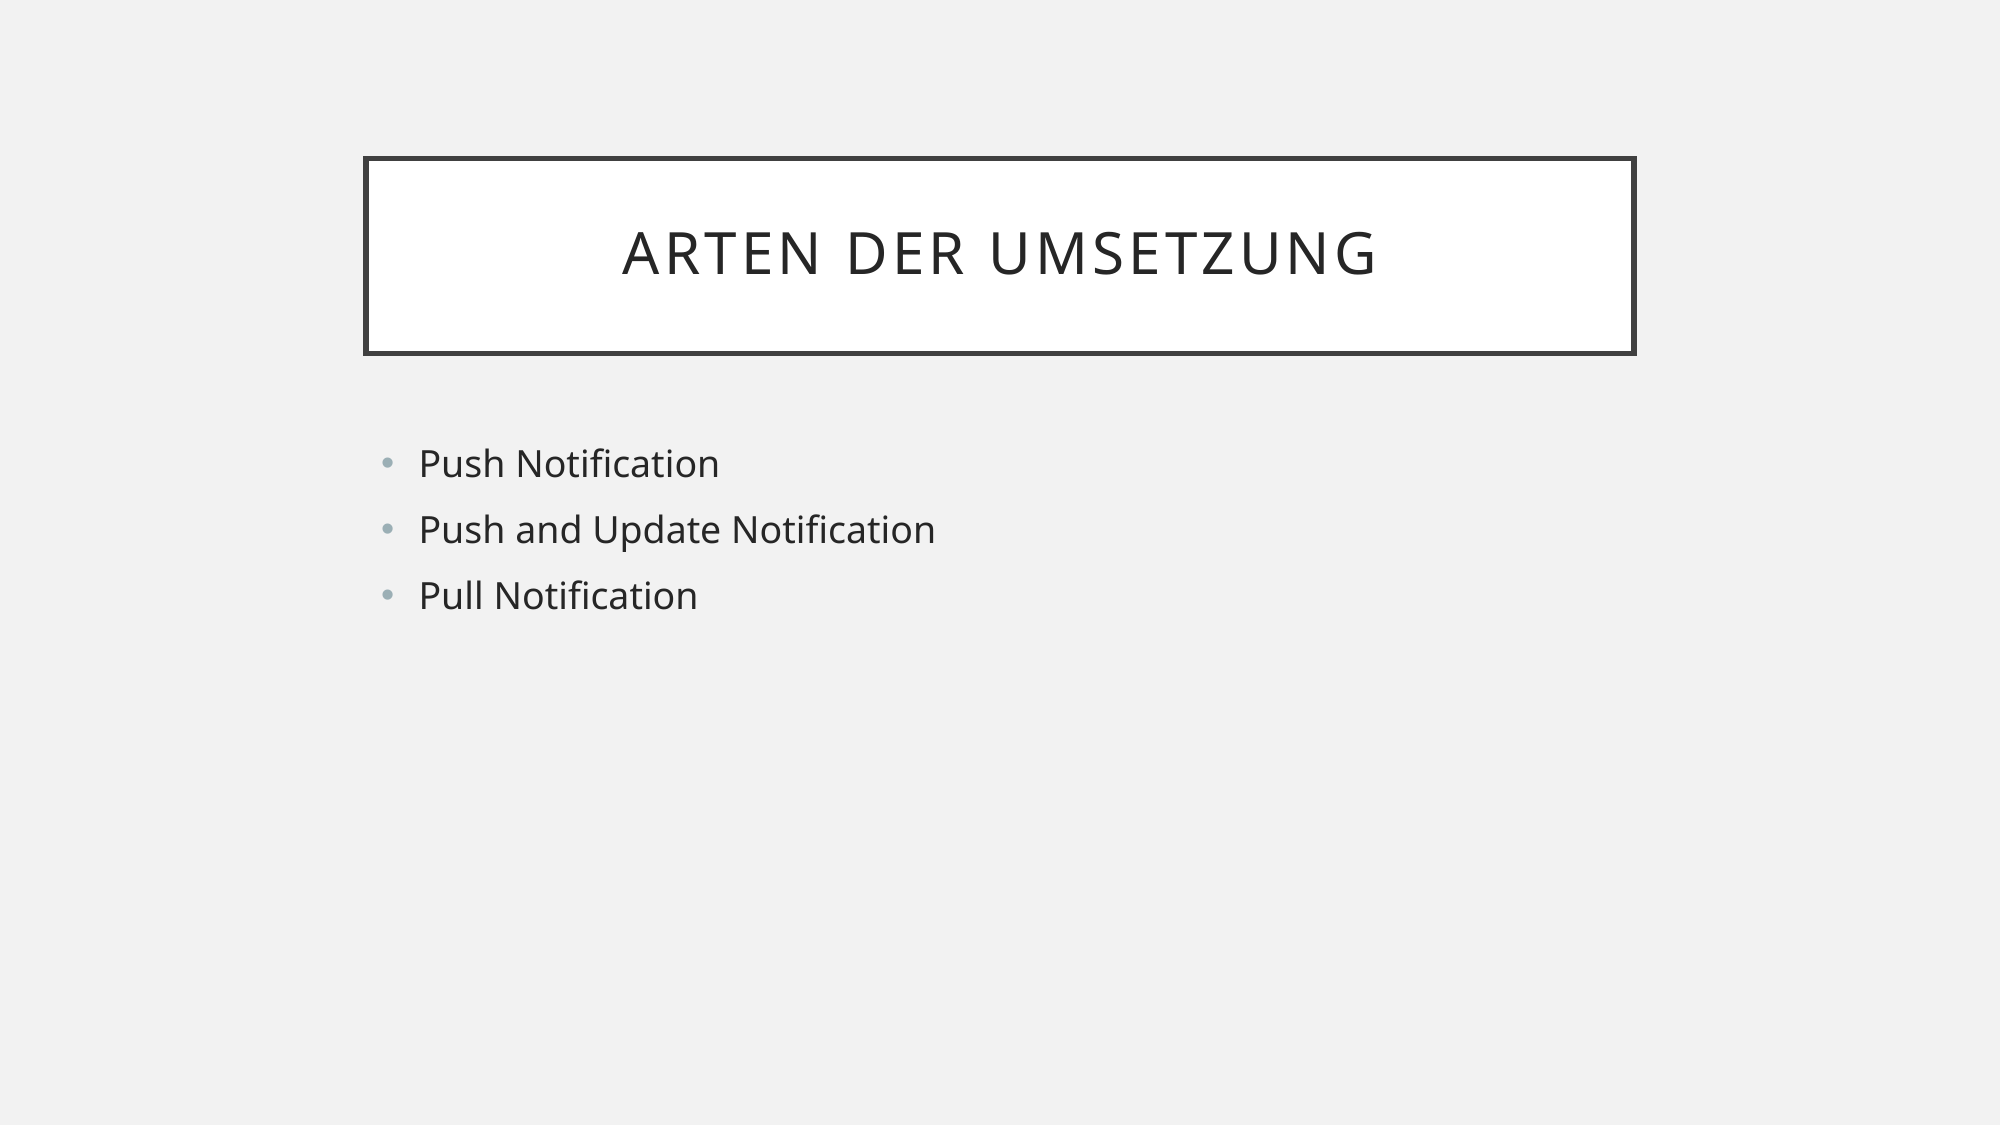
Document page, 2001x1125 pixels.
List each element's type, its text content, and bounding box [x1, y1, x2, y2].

title Arten der umsetzung [366, 158, 1634, 354]
list Push Notification Push and Update Notification Pull Notification [366, 432, 1634, 942]
